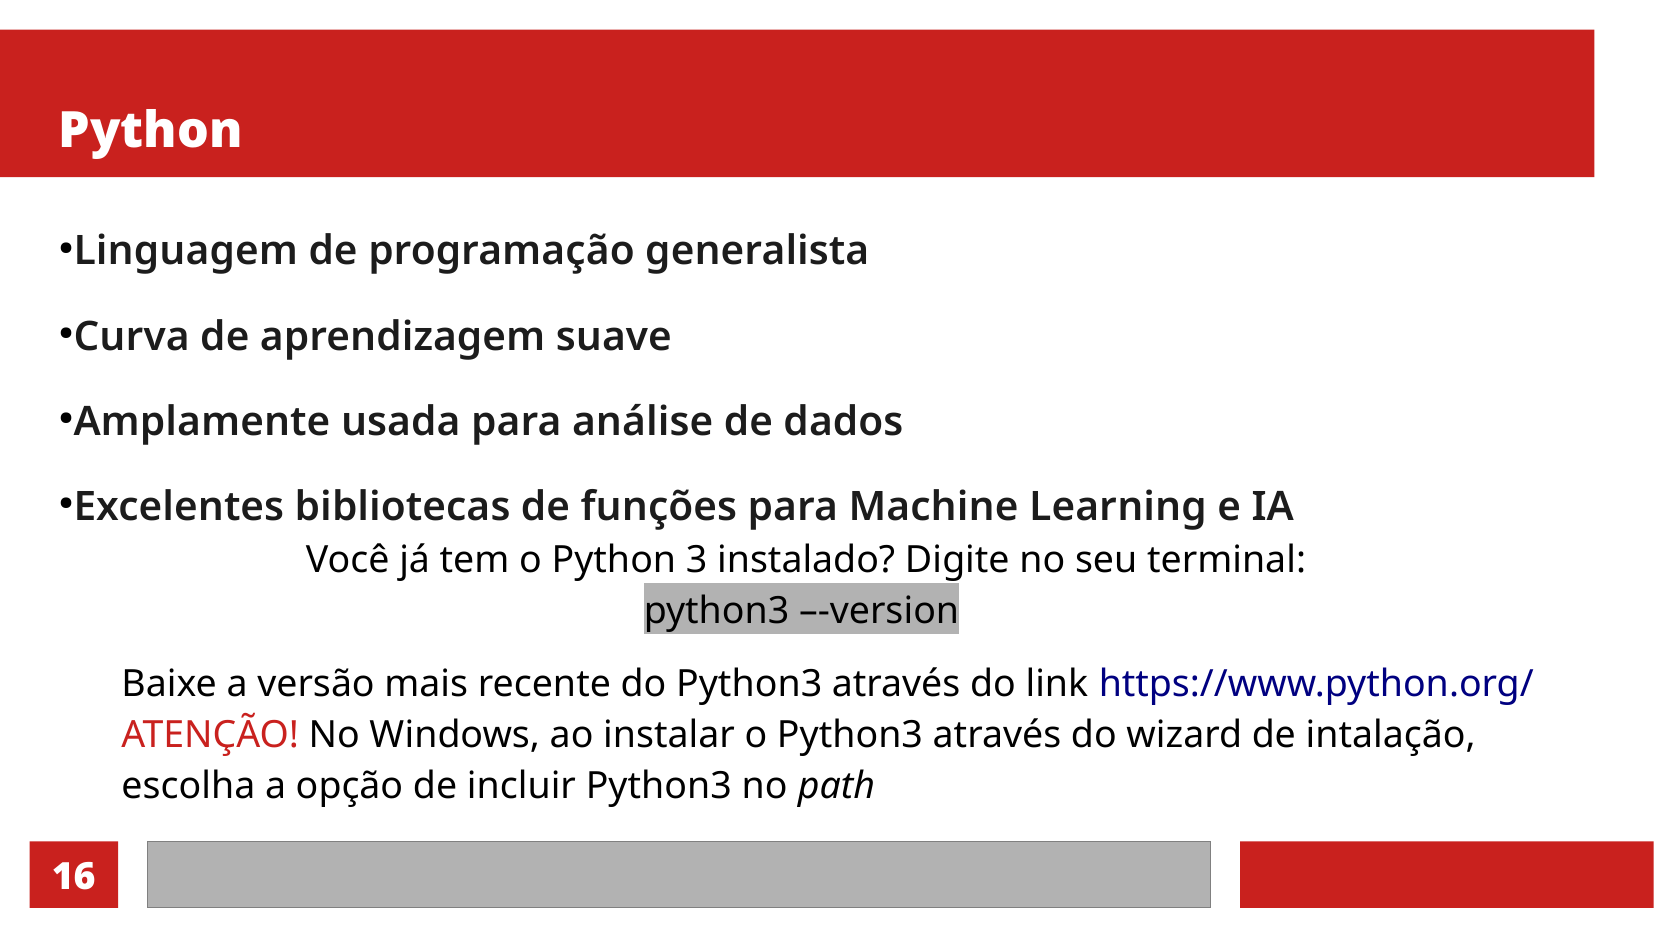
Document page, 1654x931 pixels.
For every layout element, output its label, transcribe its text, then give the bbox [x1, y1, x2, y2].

list Linguagem de programação generalista Curva de aprendizagem suave Amplamente usada para análise de dados Excelentes bibliotecas de funções para Machine Learning e IA [59, 221, 1565, 798]
text_box Baixe a versão mais recente do Python3 através do link https://www.python.org/ ATENÇÃO! No Windows, ao instalar o Python3 através do wizard de intalação, escolha a opção de incluir Python3 no path [106, 648, 1570, 838]
text_box Você já tem o Python 3 instalado? Digite no seu terminal: python3 –-version [291, 525, 1401, 627]
title Python [59, 44, 1595, 163]
